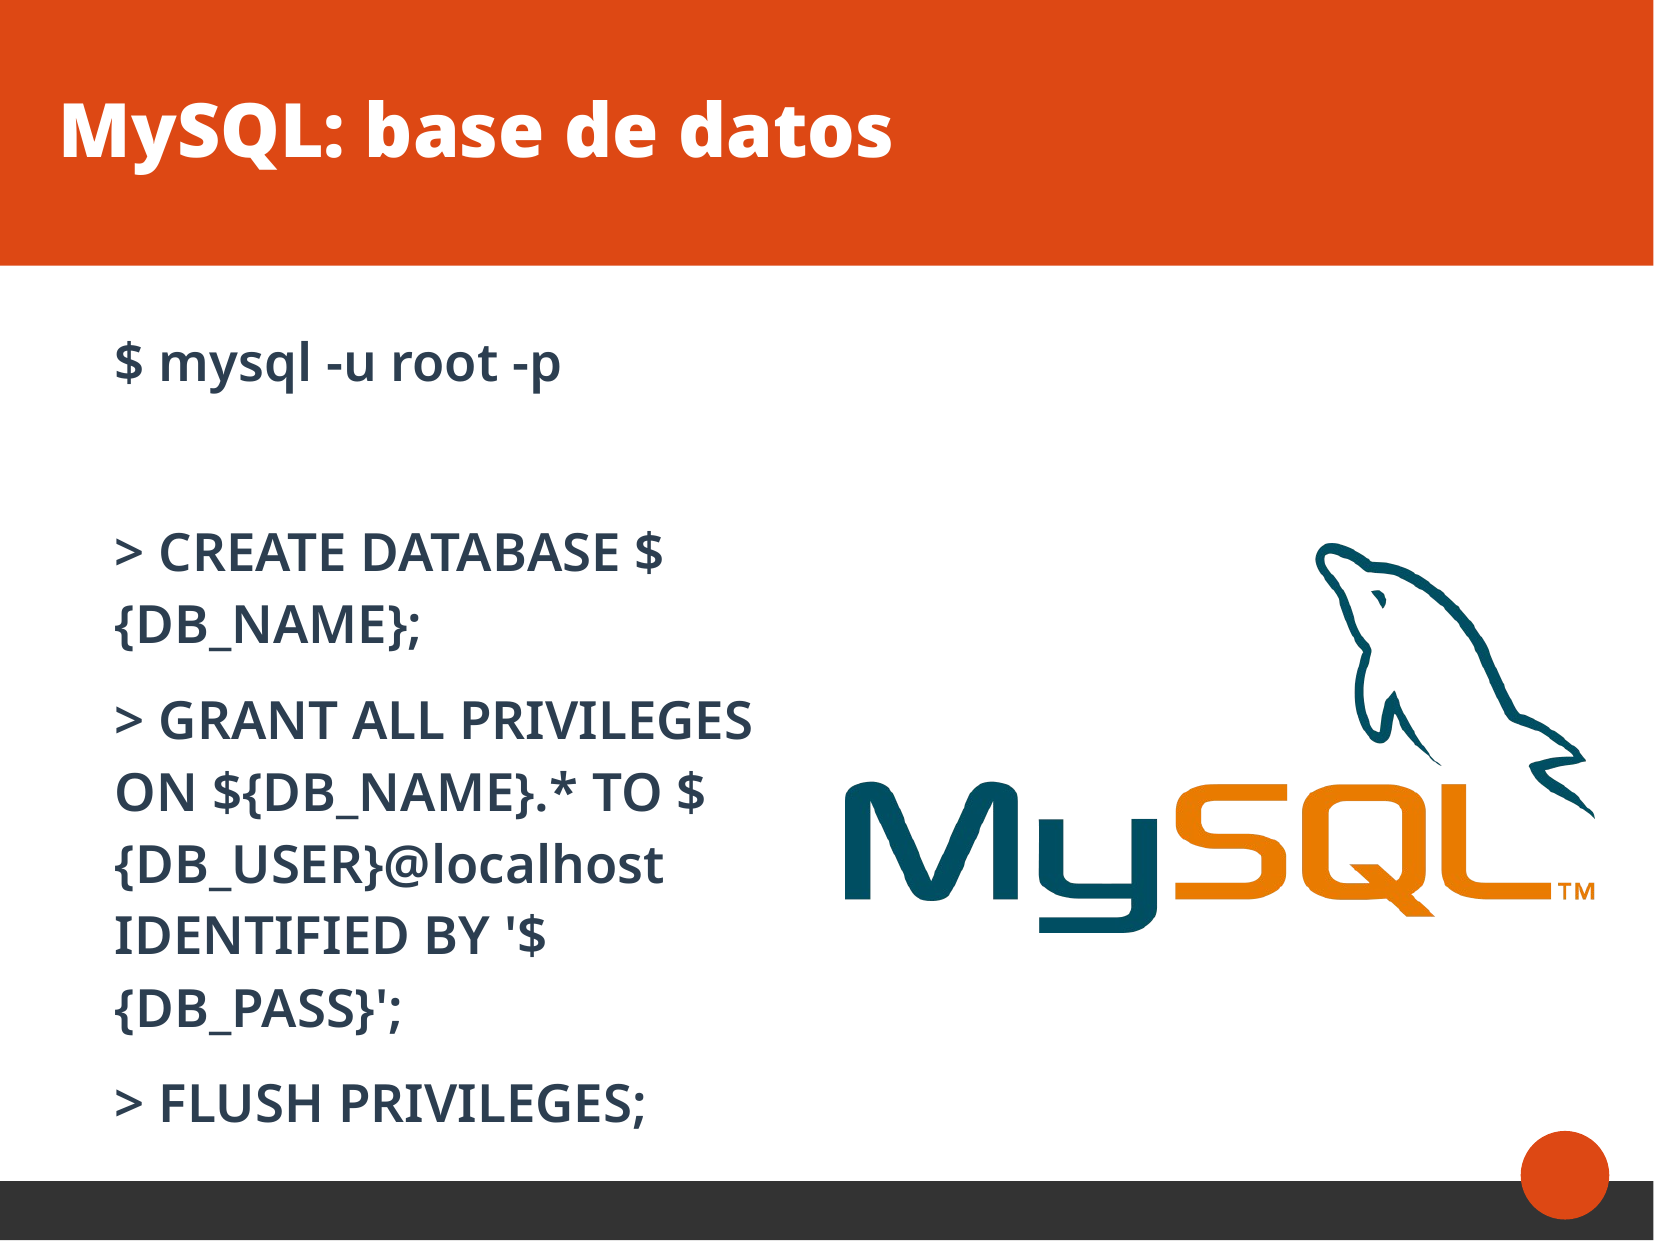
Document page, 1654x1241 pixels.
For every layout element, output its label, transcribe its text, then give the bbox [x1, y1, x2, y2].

list $ mysql -u root -p > CREATE DATABASE ${DB_NAME}; > GRANT ALL PRIVILEGES ON ${DB_NAME}.* TO ${DB_USER}@localhost IDENTIFIED BY '${DB_PASS}'; > FLUSH PRIVILEGES; [59, 324, 809, 1152]
title MySQL: base de datos [59, 49, 1595, 207]
picture [845, 543, 1595, 933]
